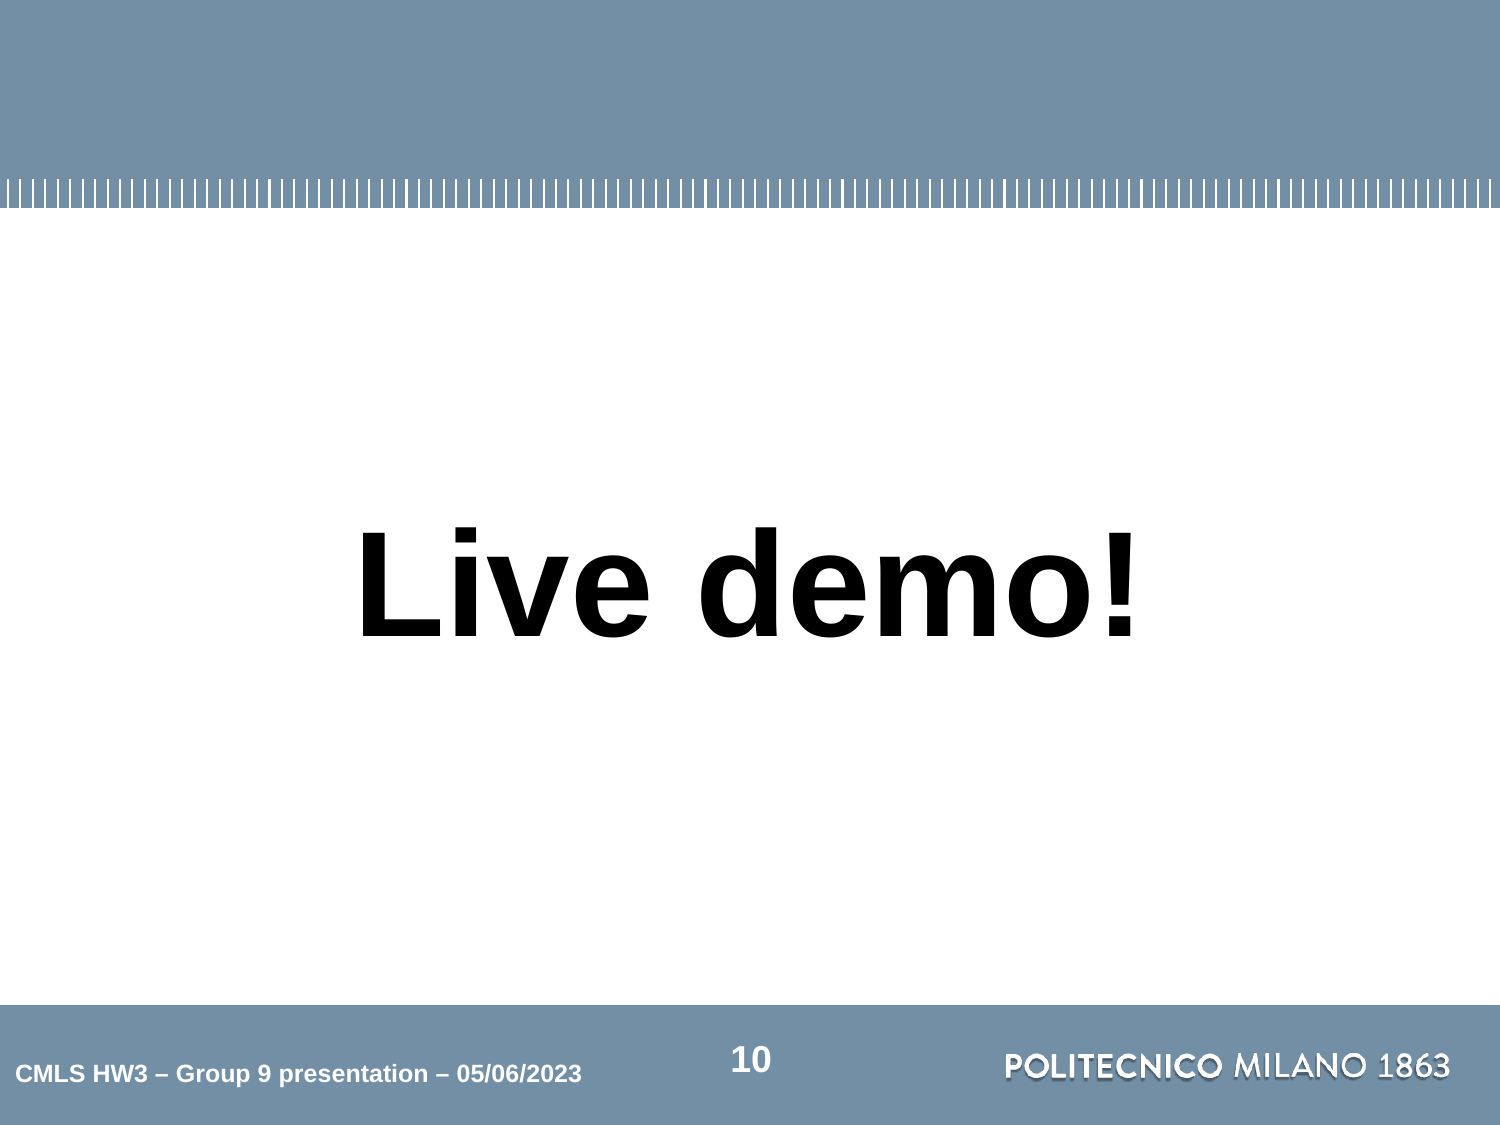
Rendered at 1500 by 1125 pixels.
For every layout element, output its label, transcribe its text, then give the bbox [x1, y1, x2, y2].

text_box Live demo! [44, 298, 1456, 678]
text_box 10 [576, 1027, 927, 1088]
text_box CMLS HW3 – Group 9 presentation – 05/06/2023 [0, 1049, 610, 1125]
